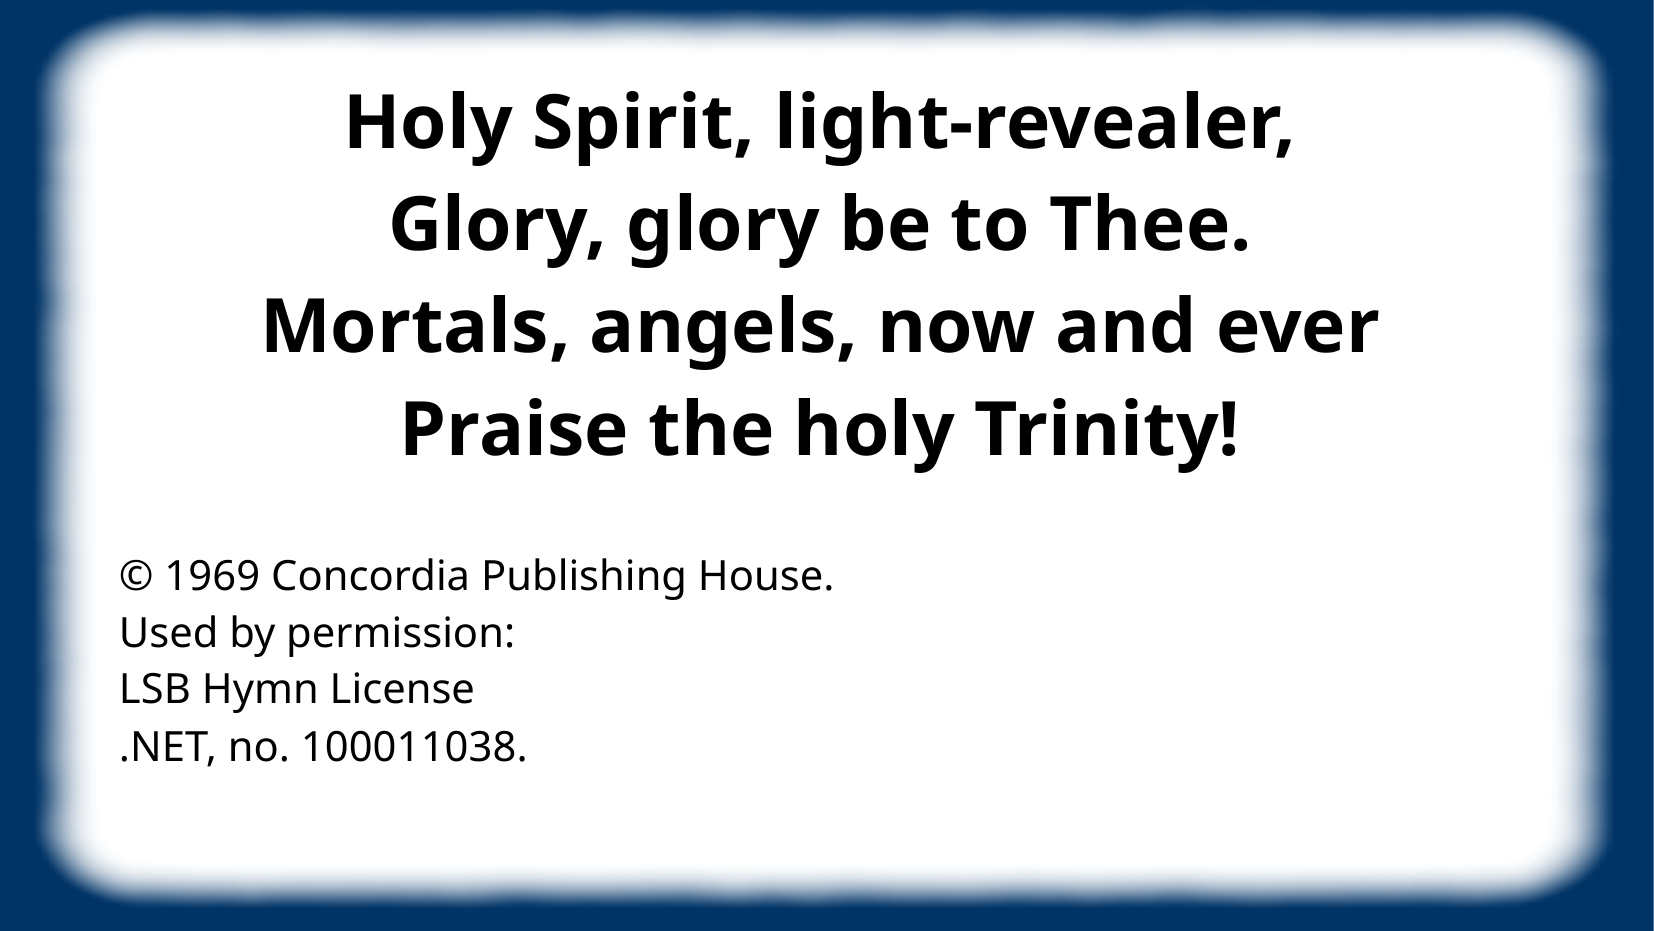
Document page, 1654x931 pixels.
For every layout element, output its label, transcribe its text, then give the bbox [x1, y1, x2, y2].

picture [0, 0, 1654, 931]
text_box Holy Spirit, light-revealer, Glory, glory be to Thee. Mortals, angels, now and ever Praise the holy Trinity! © 1969 Concordia Publishing House. Used by permission: LSB Hymn License .NET, no. 100011038. [85, 60, 1556, 819]
